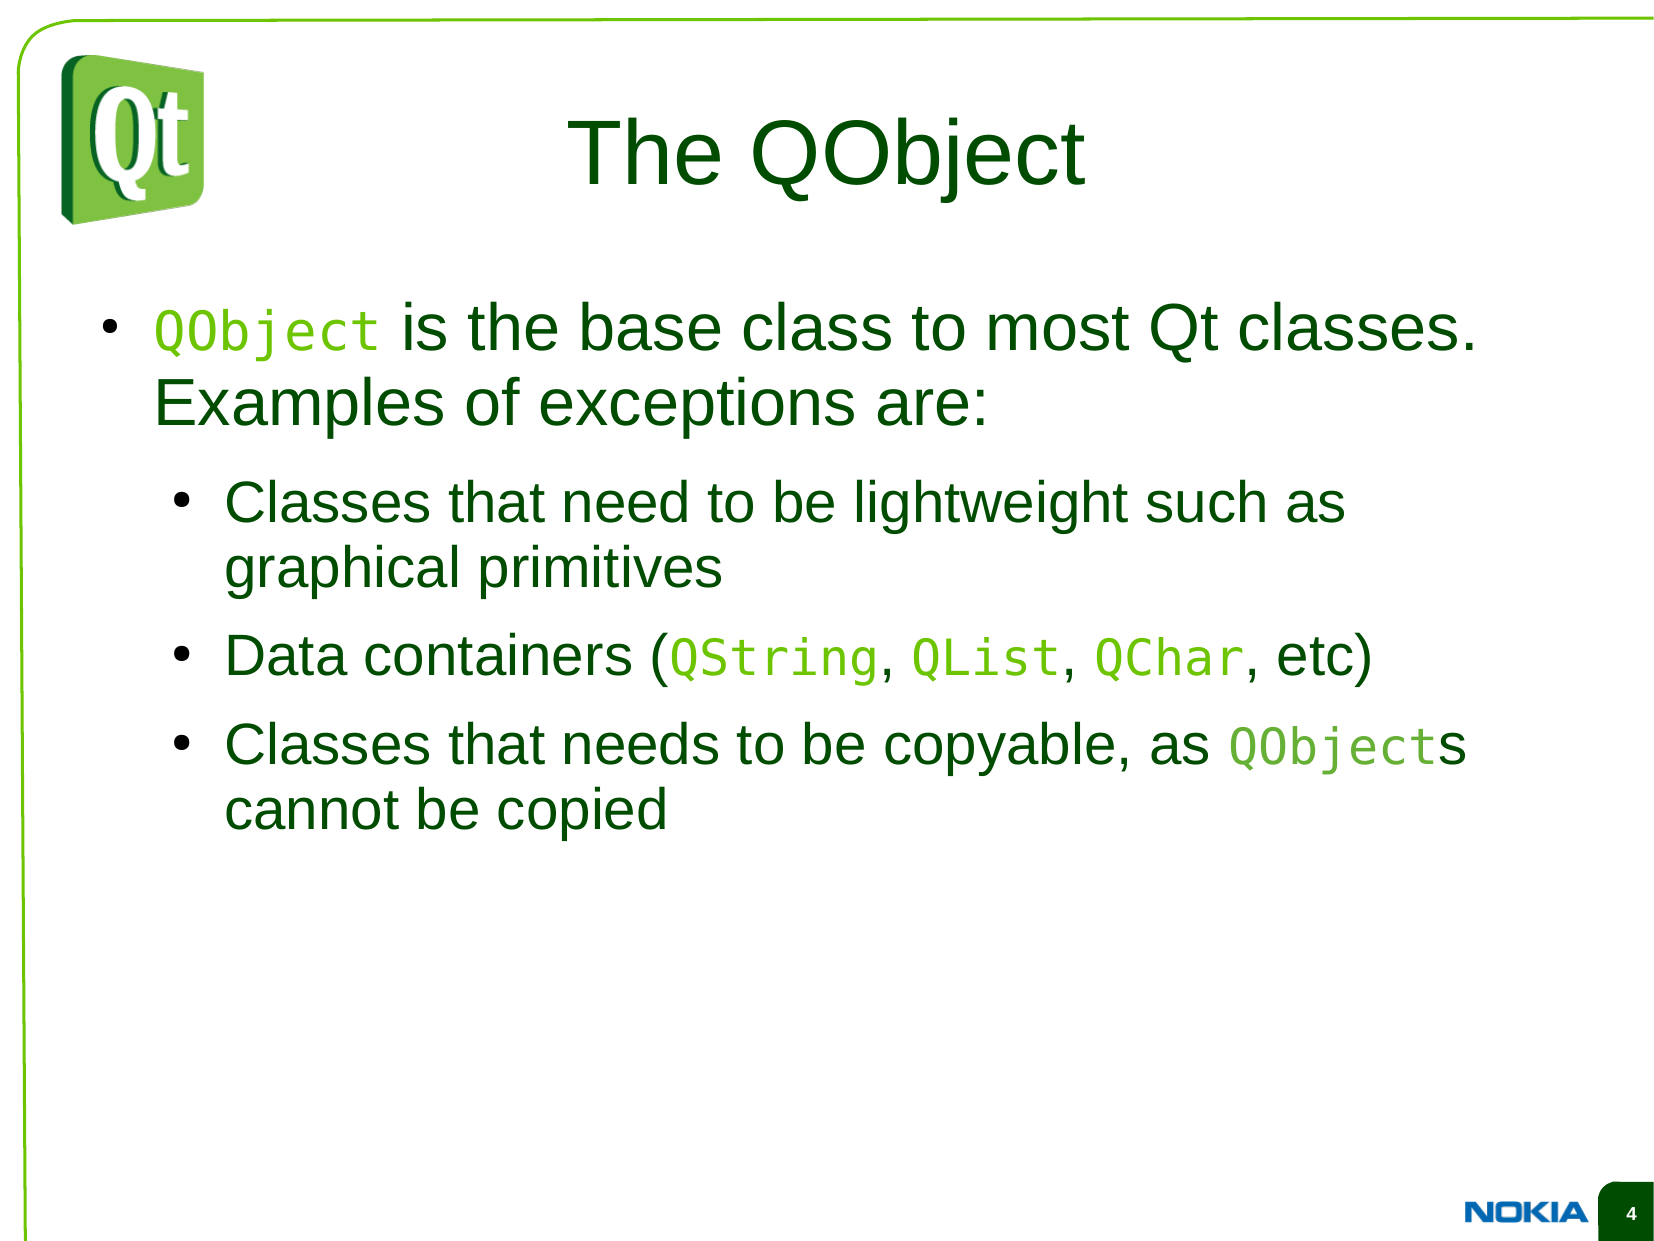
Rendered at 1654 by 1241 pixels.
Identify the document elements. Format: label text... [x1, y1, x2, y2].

picture [1465, 1201, 1589, 1223]
list QObject is the base class to most Qt classes. Examples of exceptions are: Classes that need to be lightweight such as graphical primitives Data containers (QString, QList, QChar, etc) Classes that needs to be copyable, as QObjects cannot be copied [82, 290, 1571, 1109]
picture [61, 55, 82, 225]
title The QObject [82, 49, 1571, 257]
